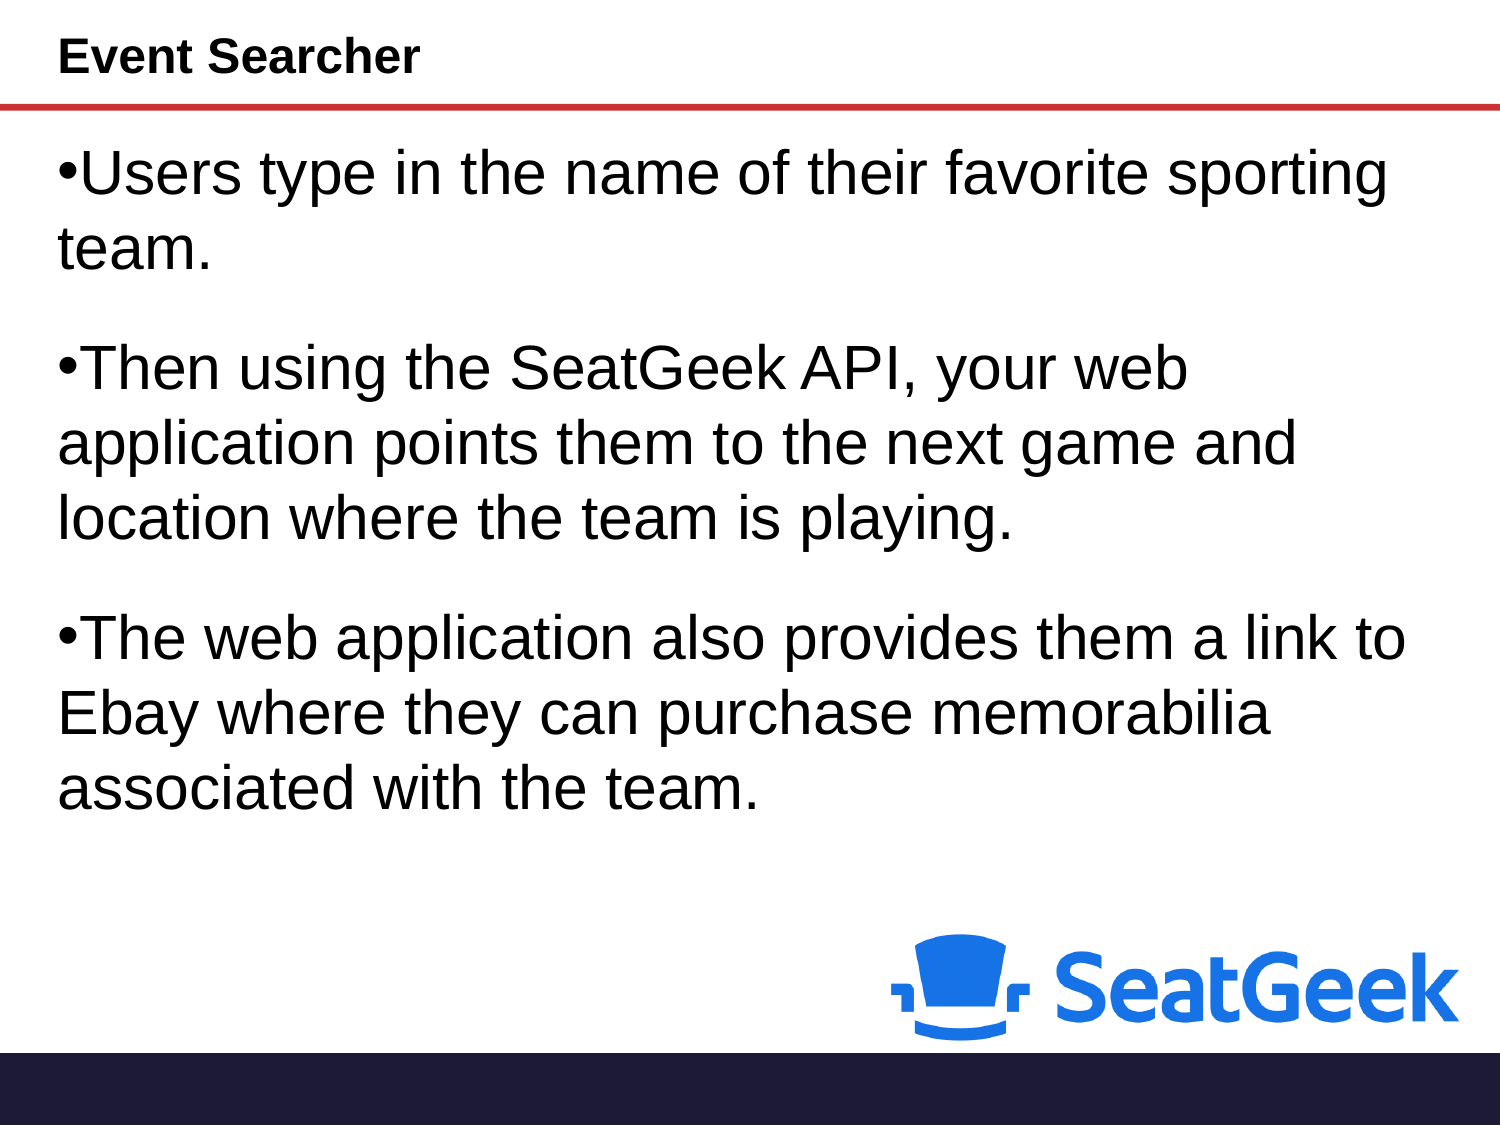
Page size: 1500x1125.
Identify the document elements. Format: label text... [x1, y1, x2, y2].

picture [887, 930, 1463, 1045]
text_box Users type in the name of their favorite sporting team. Then using the SeatGeek API, your web application points them to the next game and location where the team is playing. The web application also provides them a link to Ebay where they can purchase memorabilia associated with the team. [50, 124, 1425, 830]
text_box Event Searcher [49, 16, 1163, 91]
